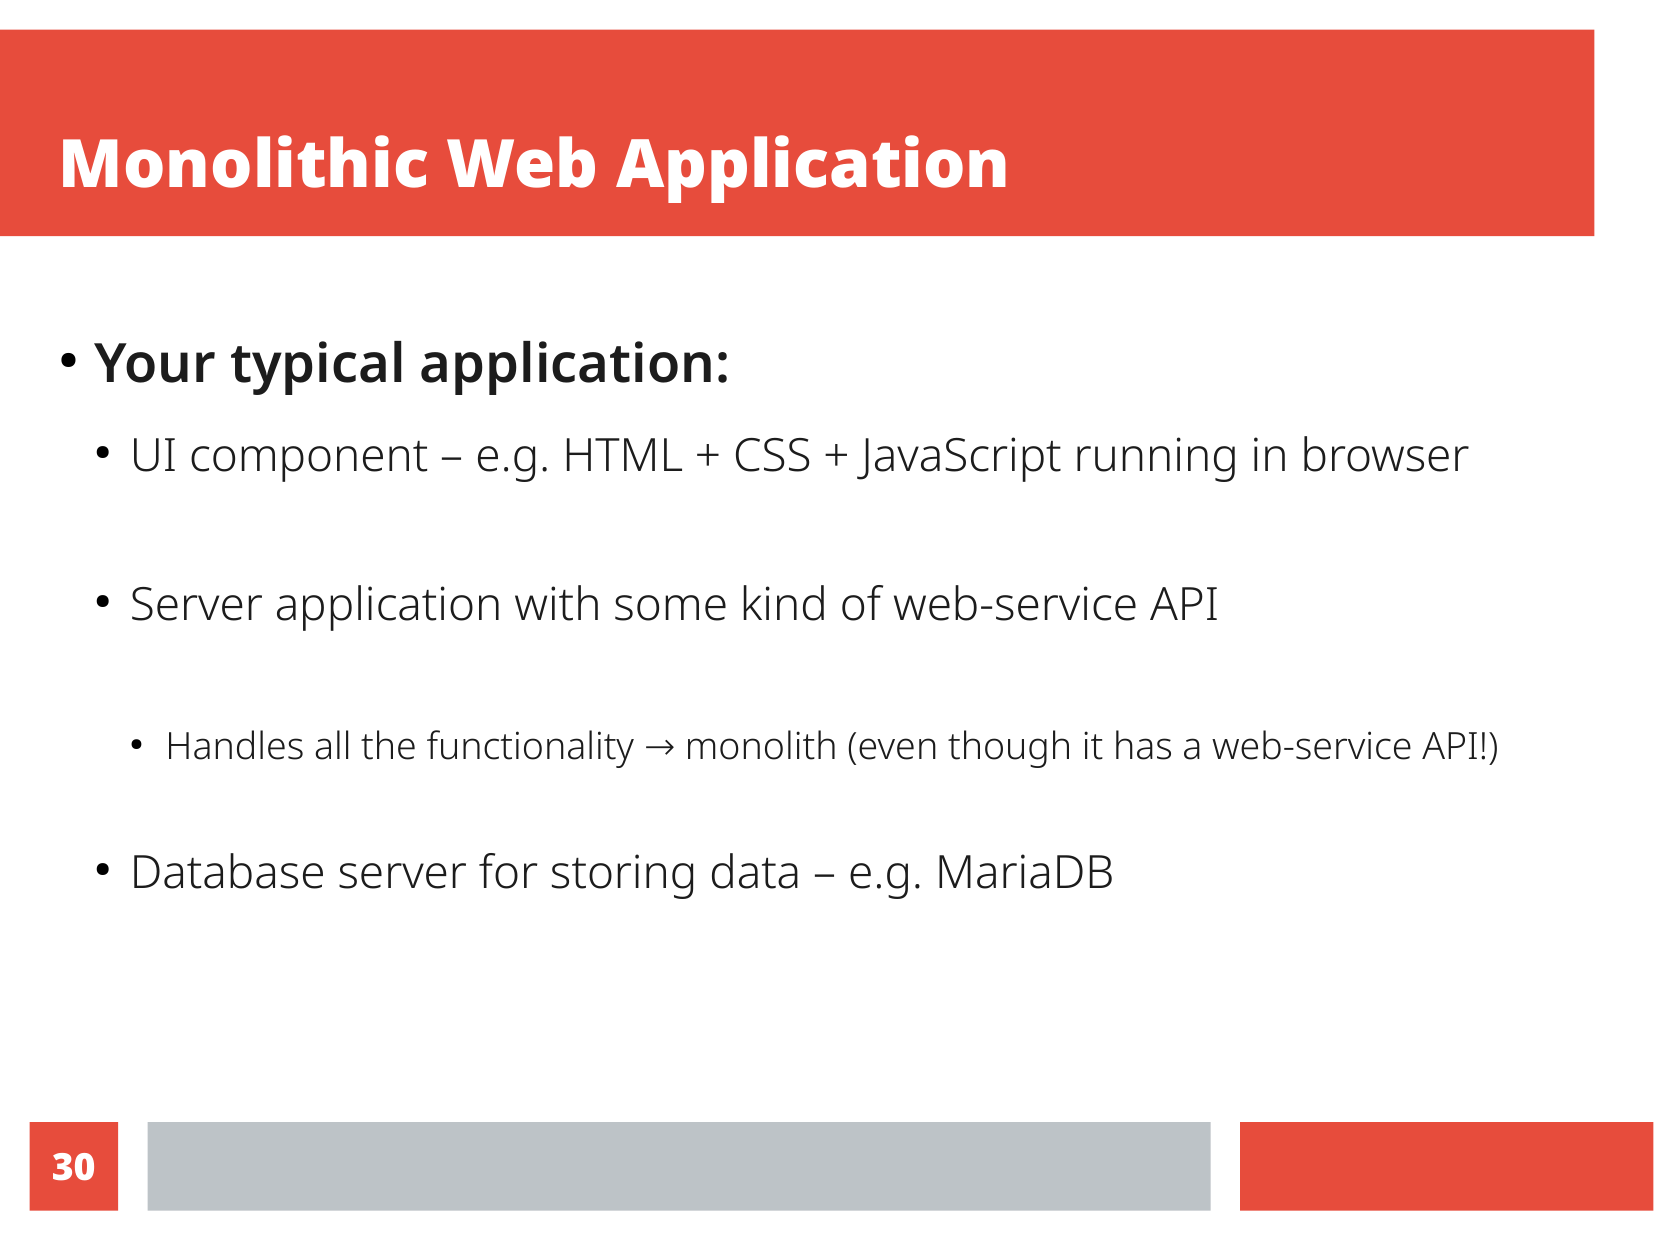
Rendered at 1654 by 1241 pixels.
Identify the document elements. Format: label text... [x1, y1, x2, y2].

title Monolithic Web Application [59, 59, 1595, 207]
list Your typical application: UI component – e.g. HTML + CSS + JavaScript running in browser Server application with some kind of web-service API Handles all the functionality → monolith (even though it has a web-service API!) Database server for storing data – e.g. MariaDB [59, 324, 1565, 1093]
